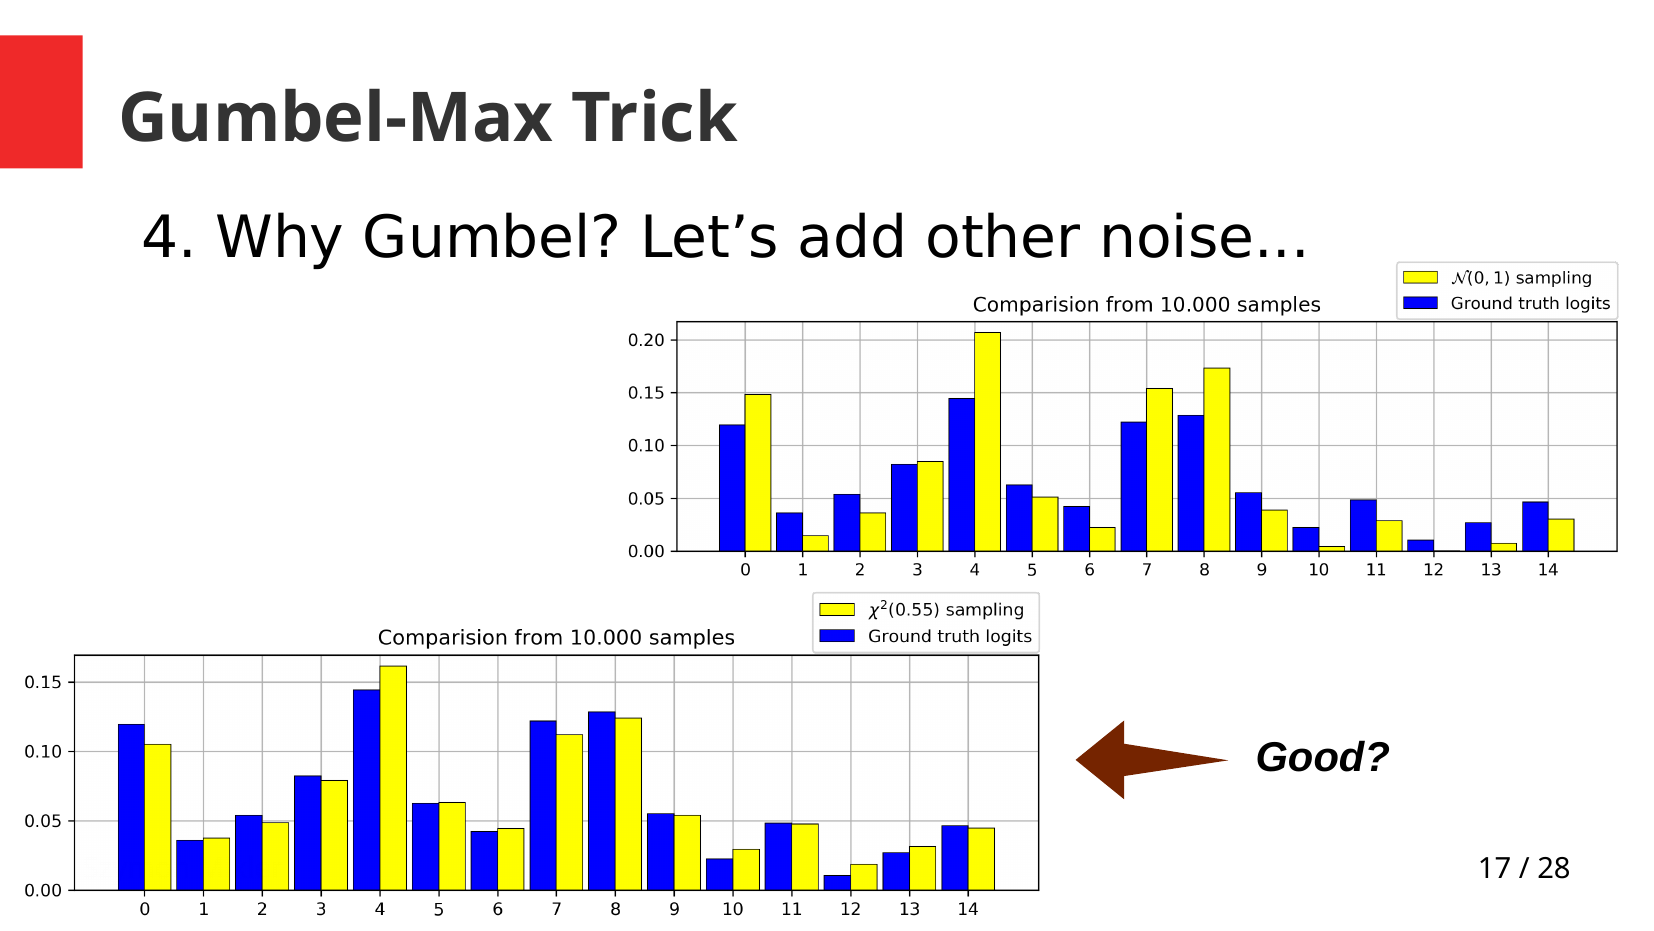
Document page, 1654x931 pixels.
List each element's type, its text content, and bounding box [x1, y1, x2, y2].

text_box Good? [1240, 726, 1560, 788]
picture [1075, 720, 1229, 800]
title Gumbel-Max Trick [118, 37, 1571, 193]
picture [11, 250, 1630, 931]
subtitle 4. Why Gumbel? Let’s add other noise... [141, 203, 1560, 531]
